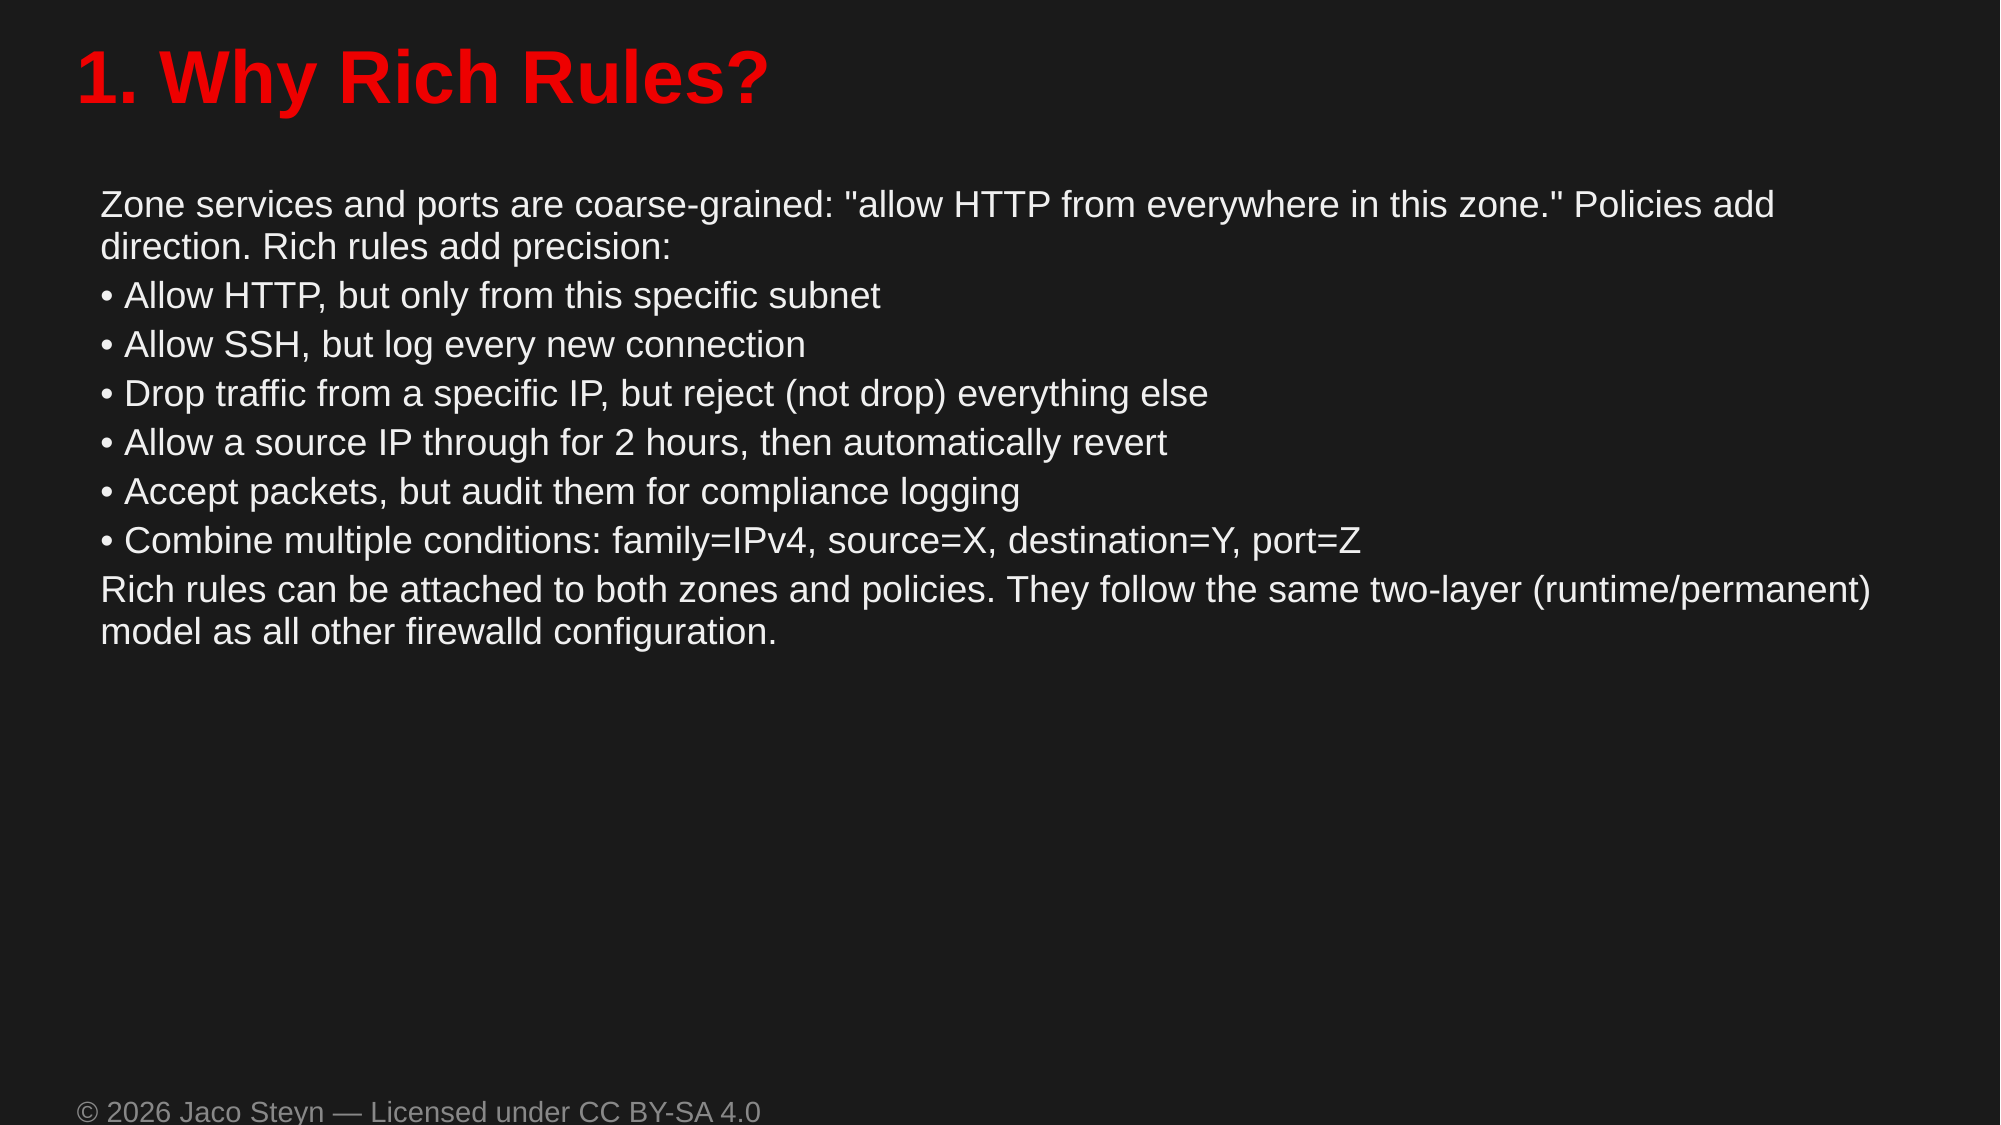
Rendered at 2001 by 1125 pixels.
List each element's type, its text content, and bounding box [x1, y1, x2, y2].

text_box © 2026 Jaco Steyn — Licensed under CC BY-SA 4.0 [59, 1083, 1942, 1120]
text_box Zone services and ports are coarse-grained: "allow HTTP from everywhere in this zone." Policies add direction. Rich rules add precision: • Allow HTTP, but only from this specific subnet • Allow SSH, but log every new connection • Drop traffic from a specific IP, but reject (not drop) everything else • Allow a source IP through for 2 hours, then automatically revert • Accept packets, but audit them for compliance logging • Combine multiple conditions: family=IPv4, source=X, destination=Y, port=Z Rich rules can be attached to both zones and policies. They follow the same two-layer (runtime/permanent) model as all other firewalld configuration. [59, 171, 1942, 1083]
text_box 1. Why Rich Rules? [59, 23, 1942, 154]
